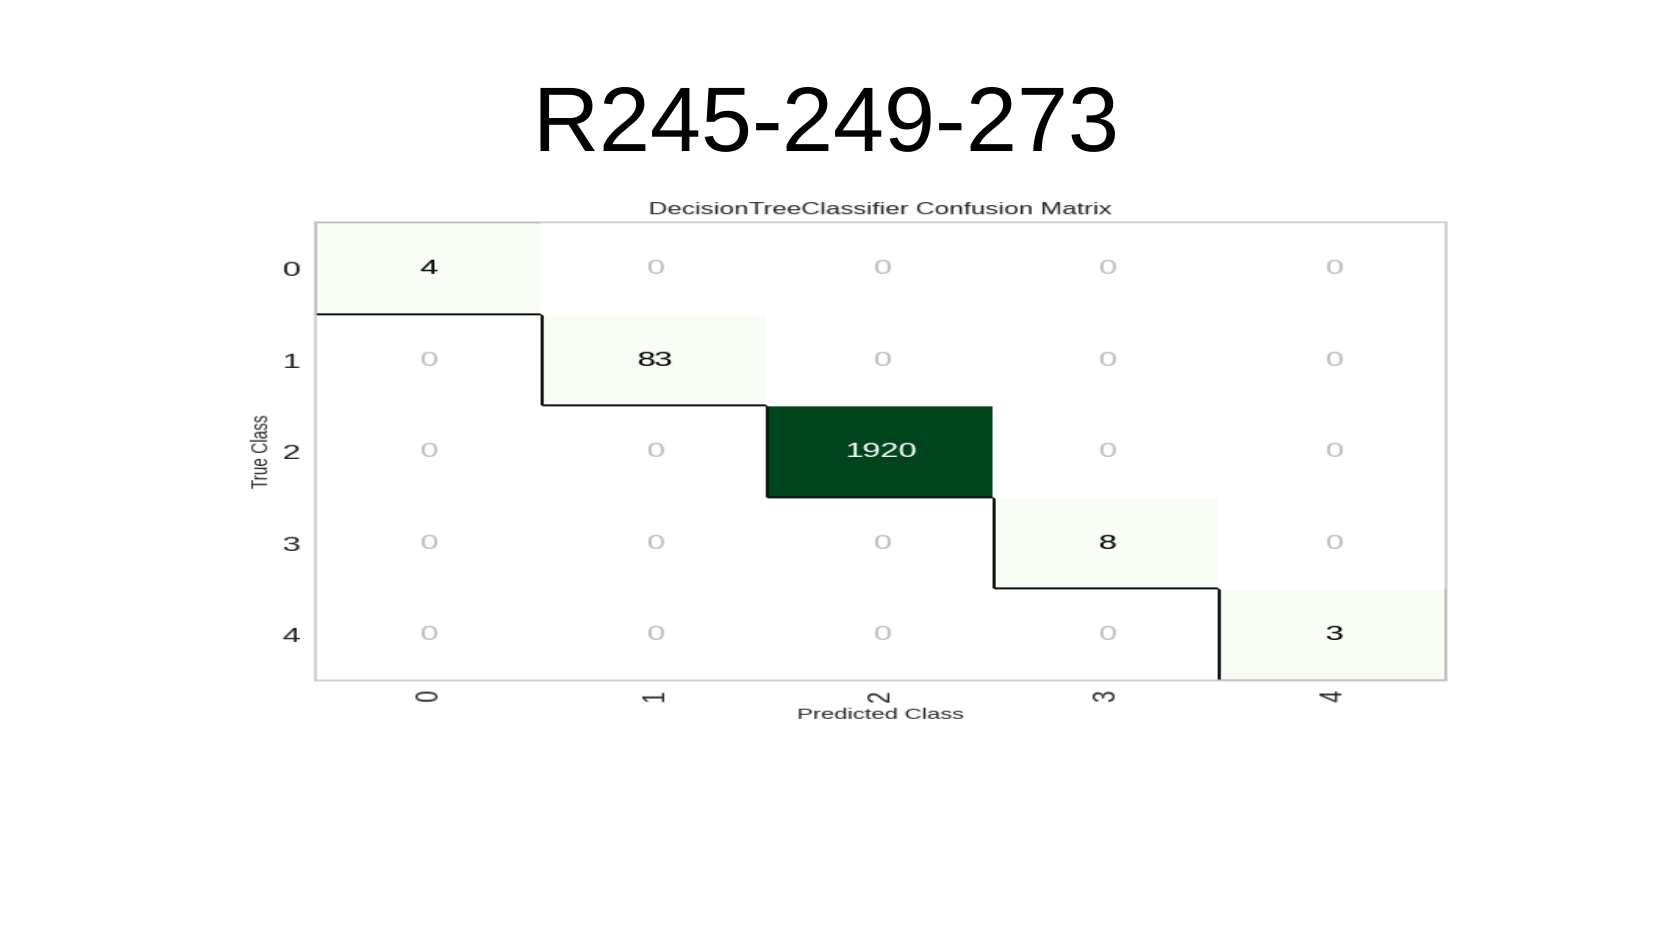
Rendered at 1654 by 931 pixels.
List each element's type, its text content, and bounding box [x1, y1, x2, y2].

picture [236, 192, 1462, 732]
title R245-249-273 [82, 37, 1571, 193]
